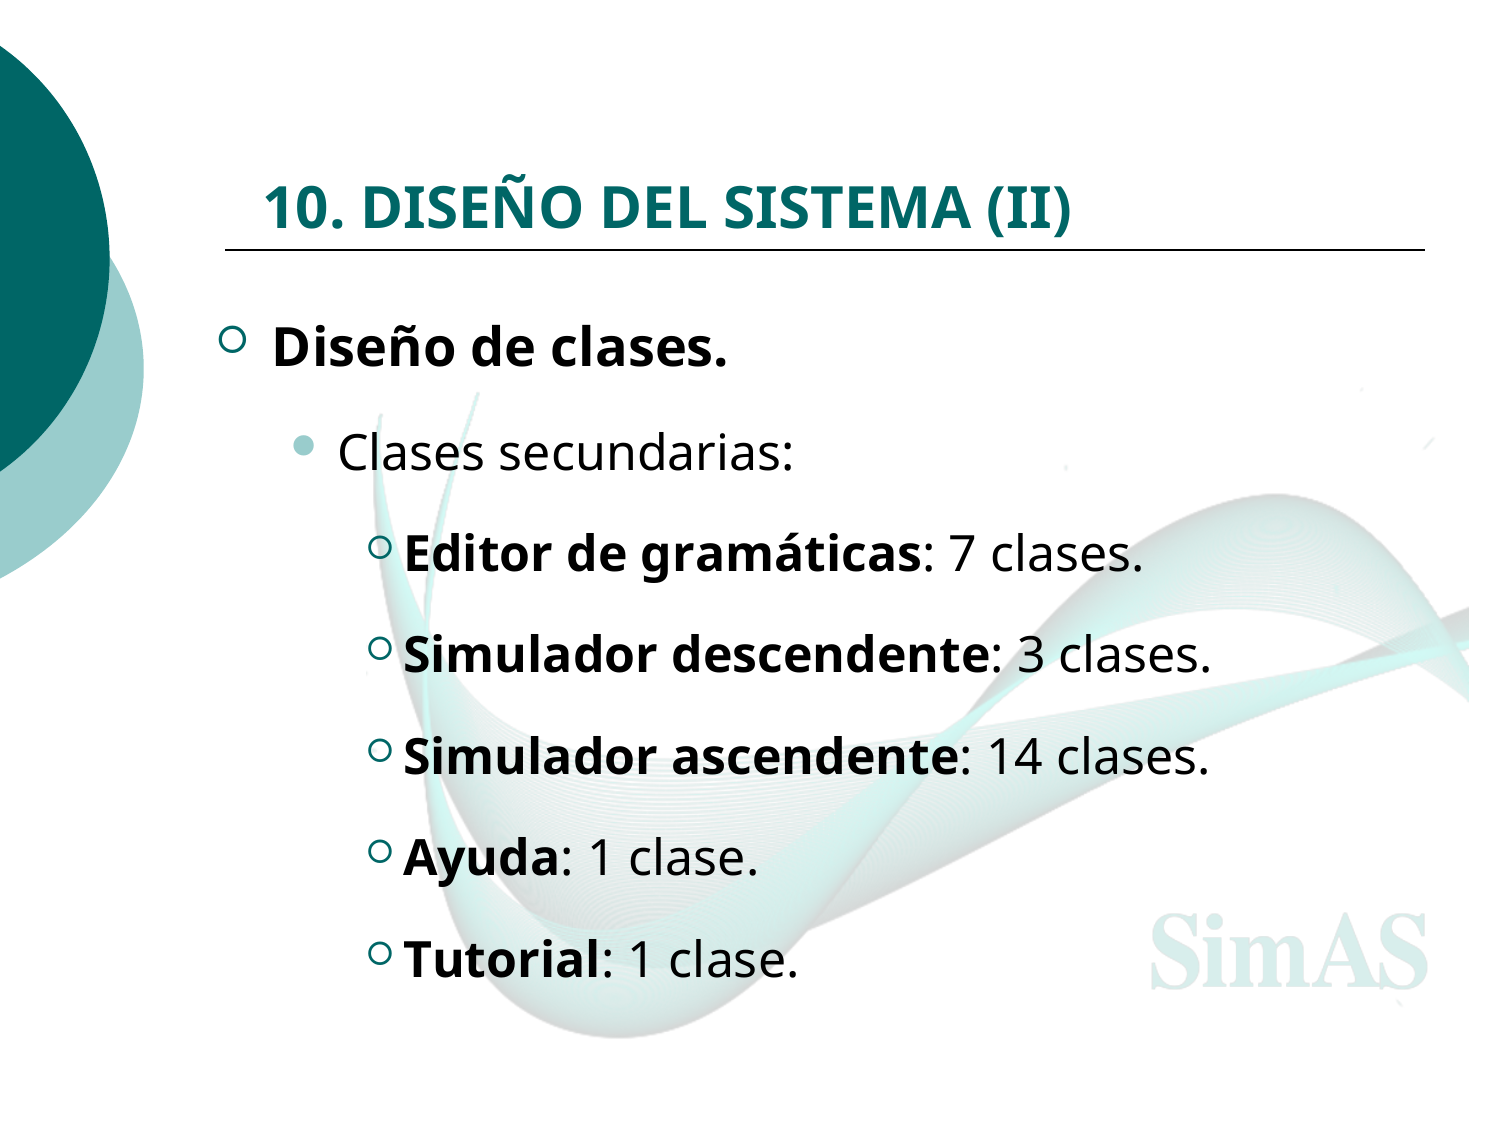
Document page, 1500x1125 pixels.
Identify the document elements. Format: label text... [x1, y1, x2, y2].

title 10. DISEÑO DEL SISTEMA (II) [248, 60, 1448, 249]
list Diseño de clases. Clases secundarias: Editor de gramáticas: 7 clases. Simulador descendente: 3 clases. Simulador ascendente: 14 clases. Ayuda: 1 clase. Tutorial: 1 clase. [200, 271, 1441, 1125]
